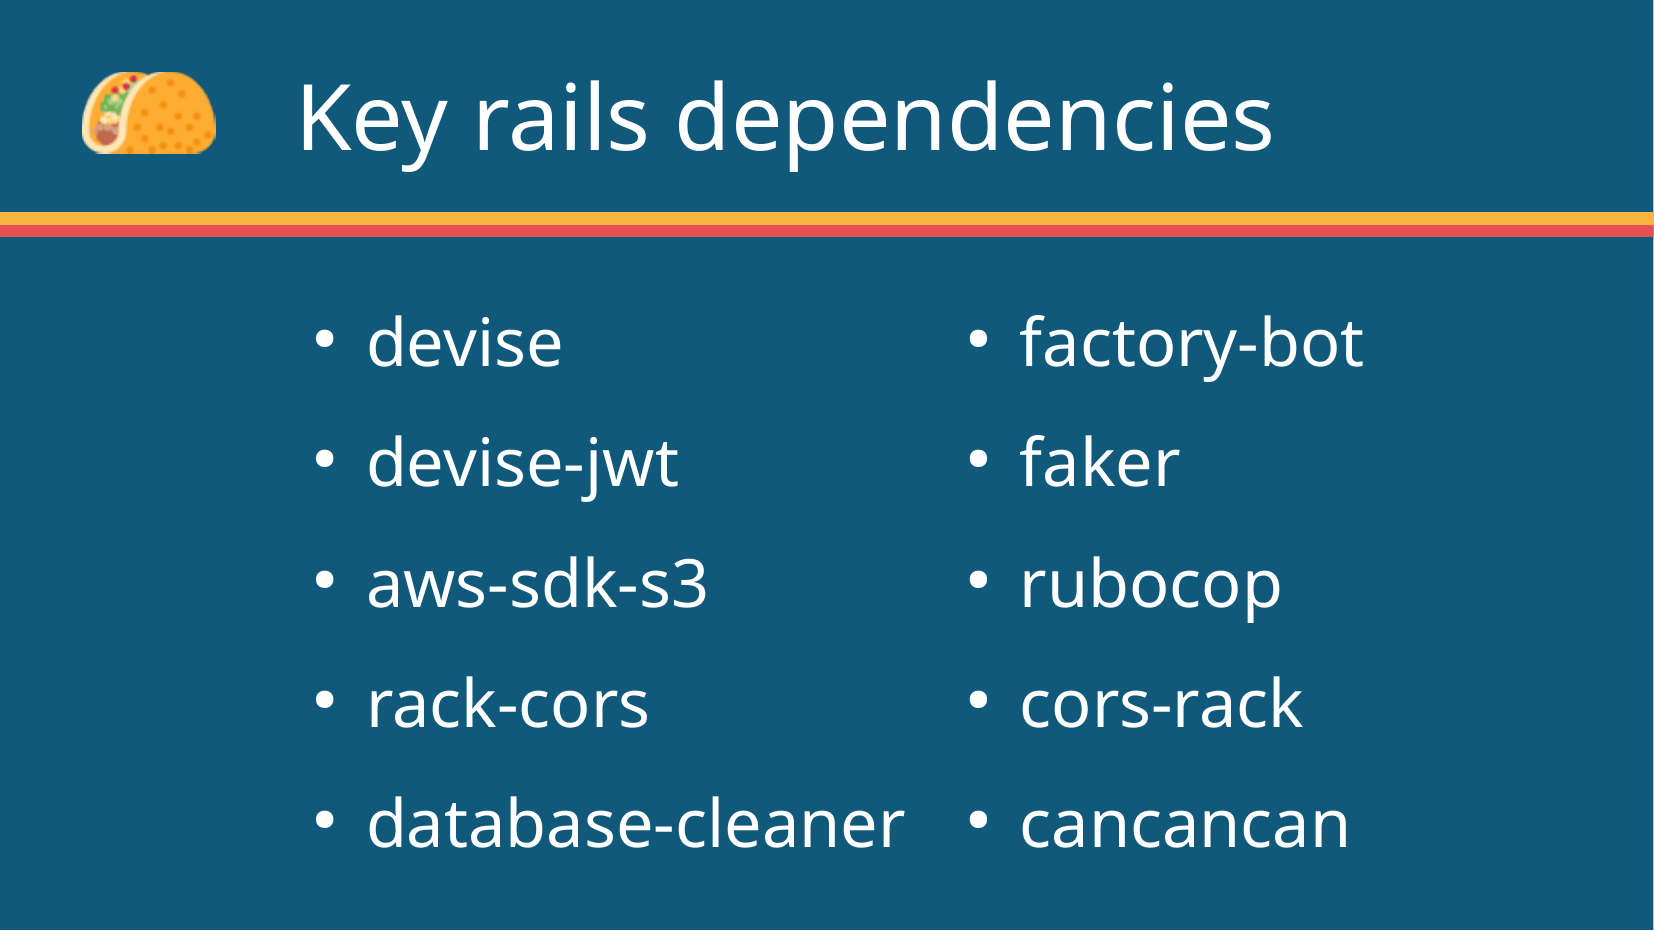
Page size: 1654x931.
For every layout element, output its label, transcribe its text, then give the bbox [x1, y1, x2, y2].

picture [82, 72, 216, 154]
title Key rails dependencies [295, 37, 1571, 193]
list factory-bot faker rubocop cors-rack cancancan [948, 295, 1572, 886]
list devise devise-jwt aws-sdk-s3 rack-cors database-cleaner [295, 295, 918, 886]
